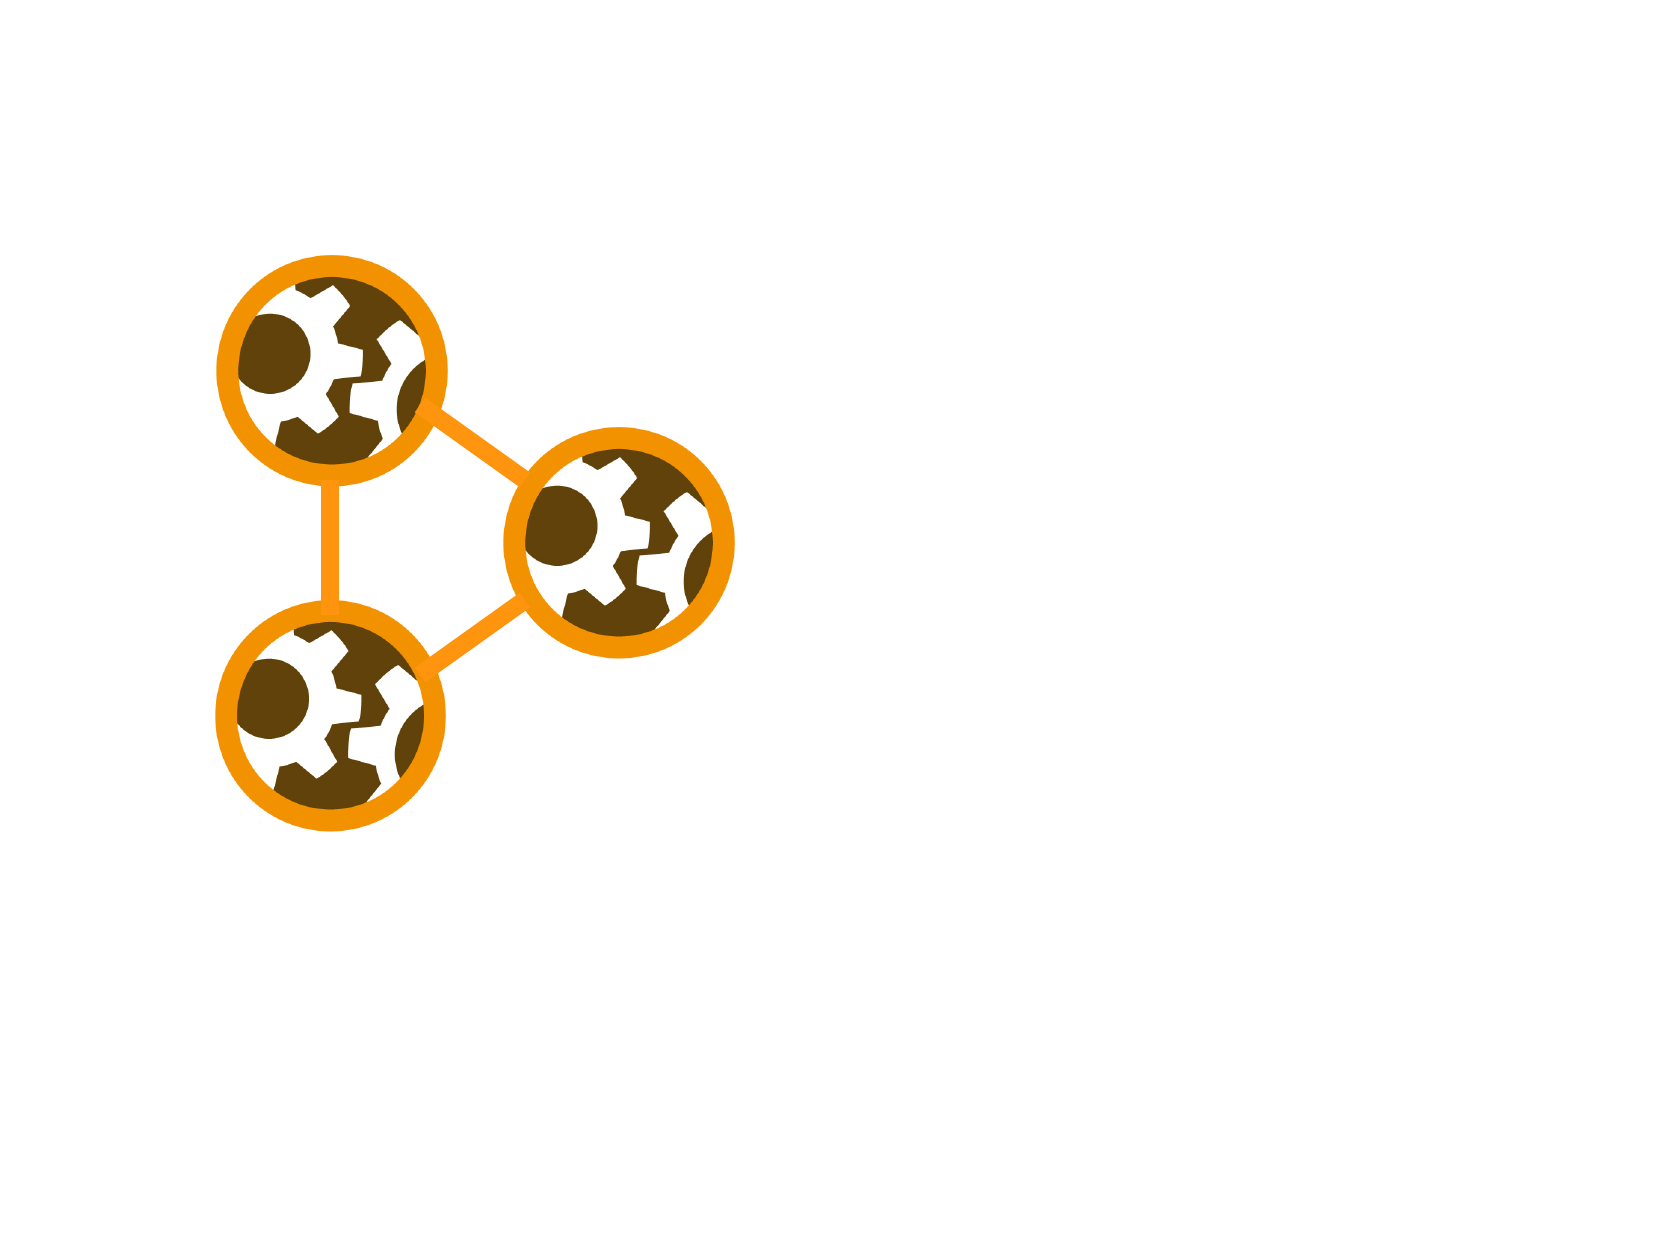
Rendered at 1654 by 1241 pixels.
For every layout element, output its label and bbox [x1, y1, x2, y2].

picture [214, 599, 447, 833]
picture [215, 254, 449, 488]
picture [502, 426, 736, 660]
